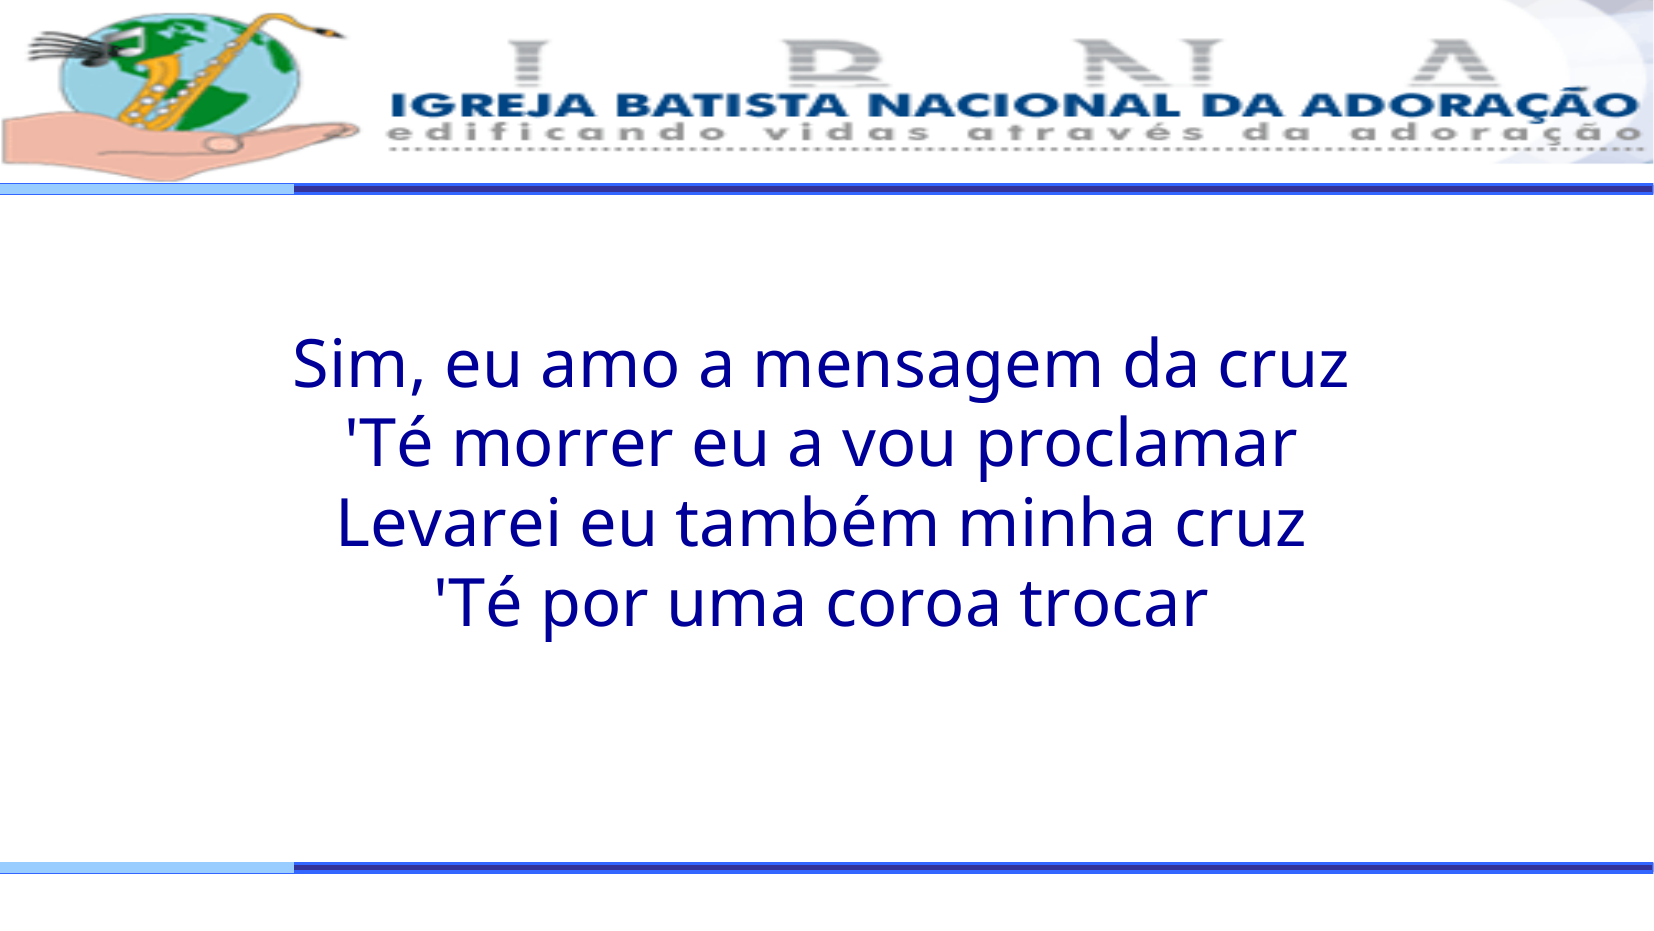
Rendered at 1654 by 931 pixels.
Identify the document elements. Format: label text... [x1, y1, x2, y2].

text_box Sim, eu amo a mensagem da cruz 'Té morrer eu a vou proclamar Levarei eu também minha cruz 'Té por uma coroa trocar [0, 312, 1649, 748]
text_box [0, 863, 1654, 872]
chart [0, 0, 1654, 184]
chart [0, 194, 1654, 204]
text_box [0, 184, 1654, 194]
